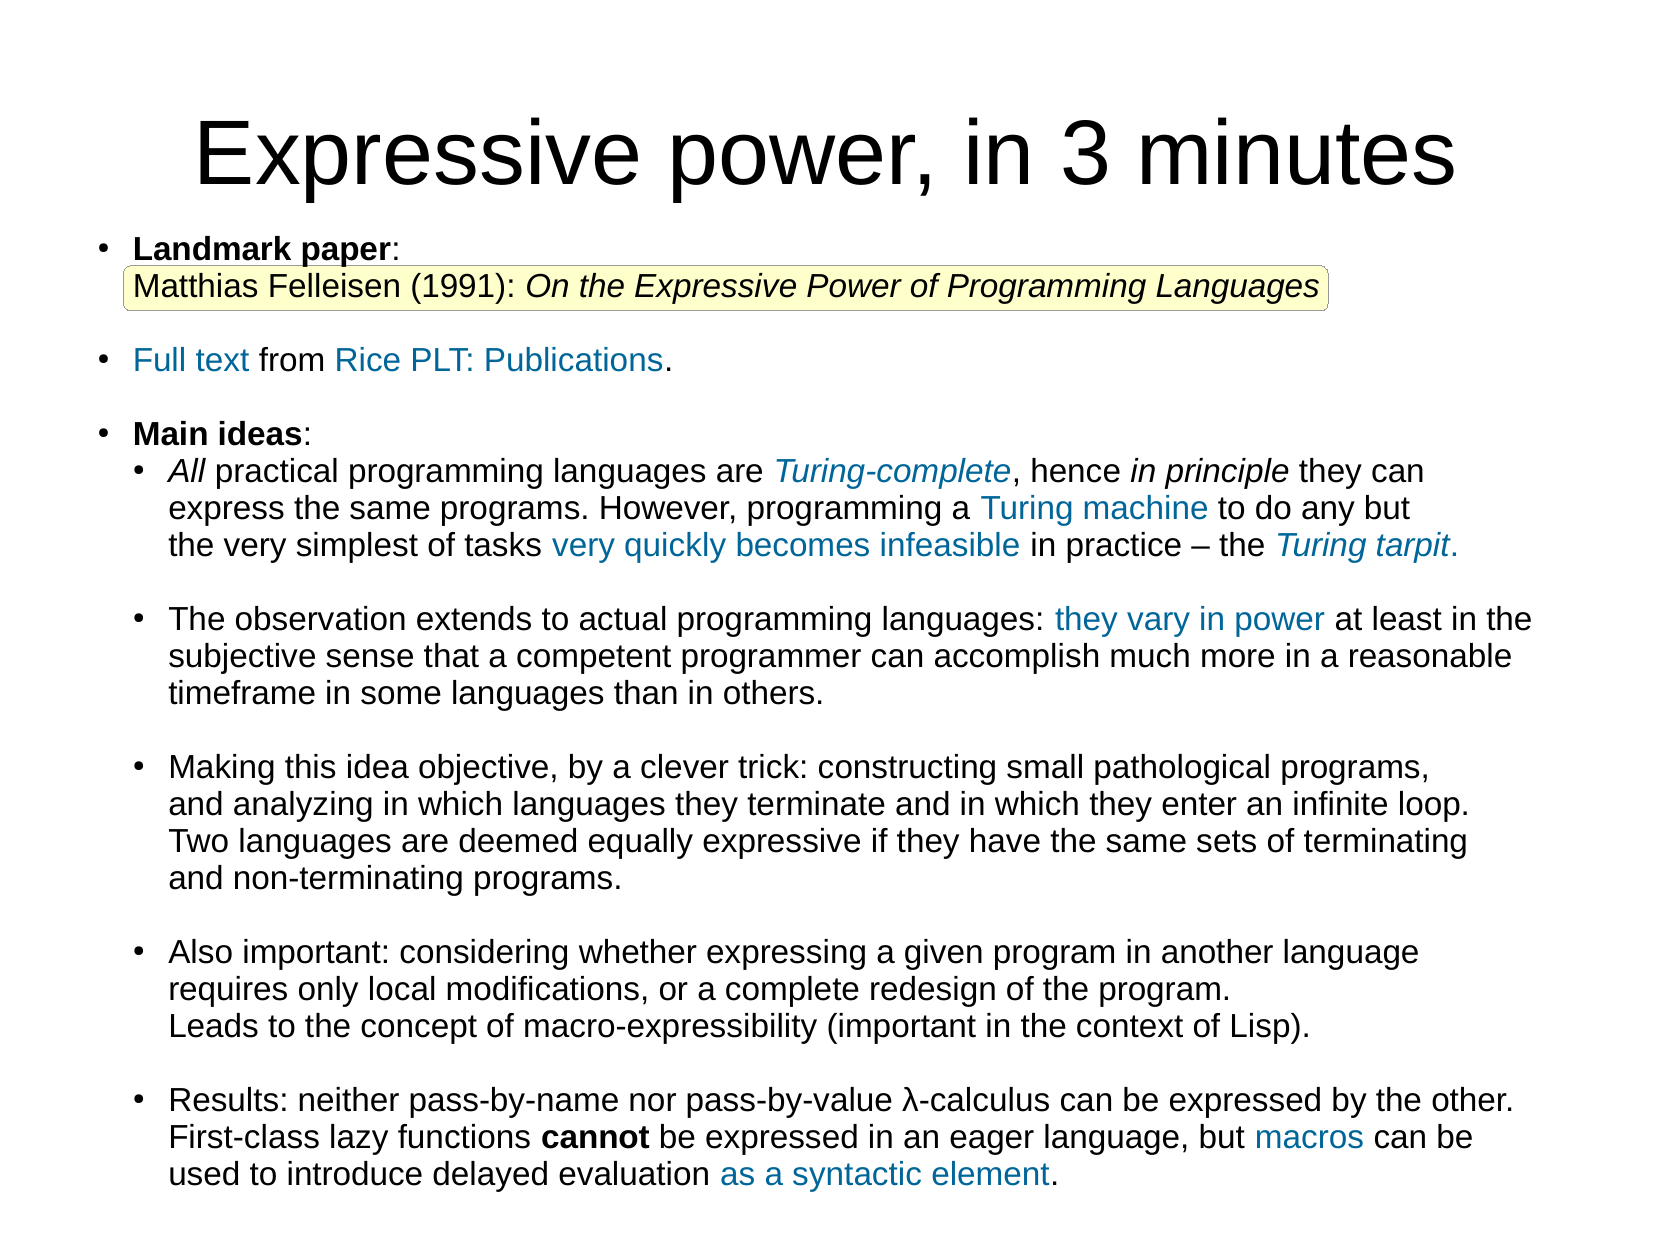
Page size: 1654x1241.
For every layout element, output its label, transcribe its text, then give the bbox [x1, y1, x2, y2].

text_box Landmark paper: Matthias Felleisen (1991): On the Expressive Power of Programming Languages Full text from Rice PLT: Publications. Main ideas: All practical programming languages are Turing-complete, hence in principle they can express the same programs. However, programming a Turing machine to do any but the very simplest of tasks very quickly becomes infeasible in practice – the Turing tarpit. The observation extends to actual programming languages: they vary in power at least in the subjective sense that a competent programmer can accomplish much more in a reasonable timeframe in some languages than in others. Making this idea objective, by a clever trick: constructing small pathological programs, and analyzing in which languages they terminate and in which they enter an infinite loop. Two languages are deemed equally expressive if they have the same sets of terminating and non-terminating programs. Also important: considering whether expressing a given program in another language requires only local modifications, or a complete redesign of the program. Leads to the concept of macro-expressibility (important in the context of Lisp). Results: neither pass-by-name nor pass-by-value λ-calculus can be expressed by the other. First-class lazy functions cannot be expressed in an eager language, but macros can be used to introduce delayed evaluation as a syntactic element. [82, 222, 1561, 1220]
title Expressive power, in 3 minutes [82, 49, 1571, 257]
